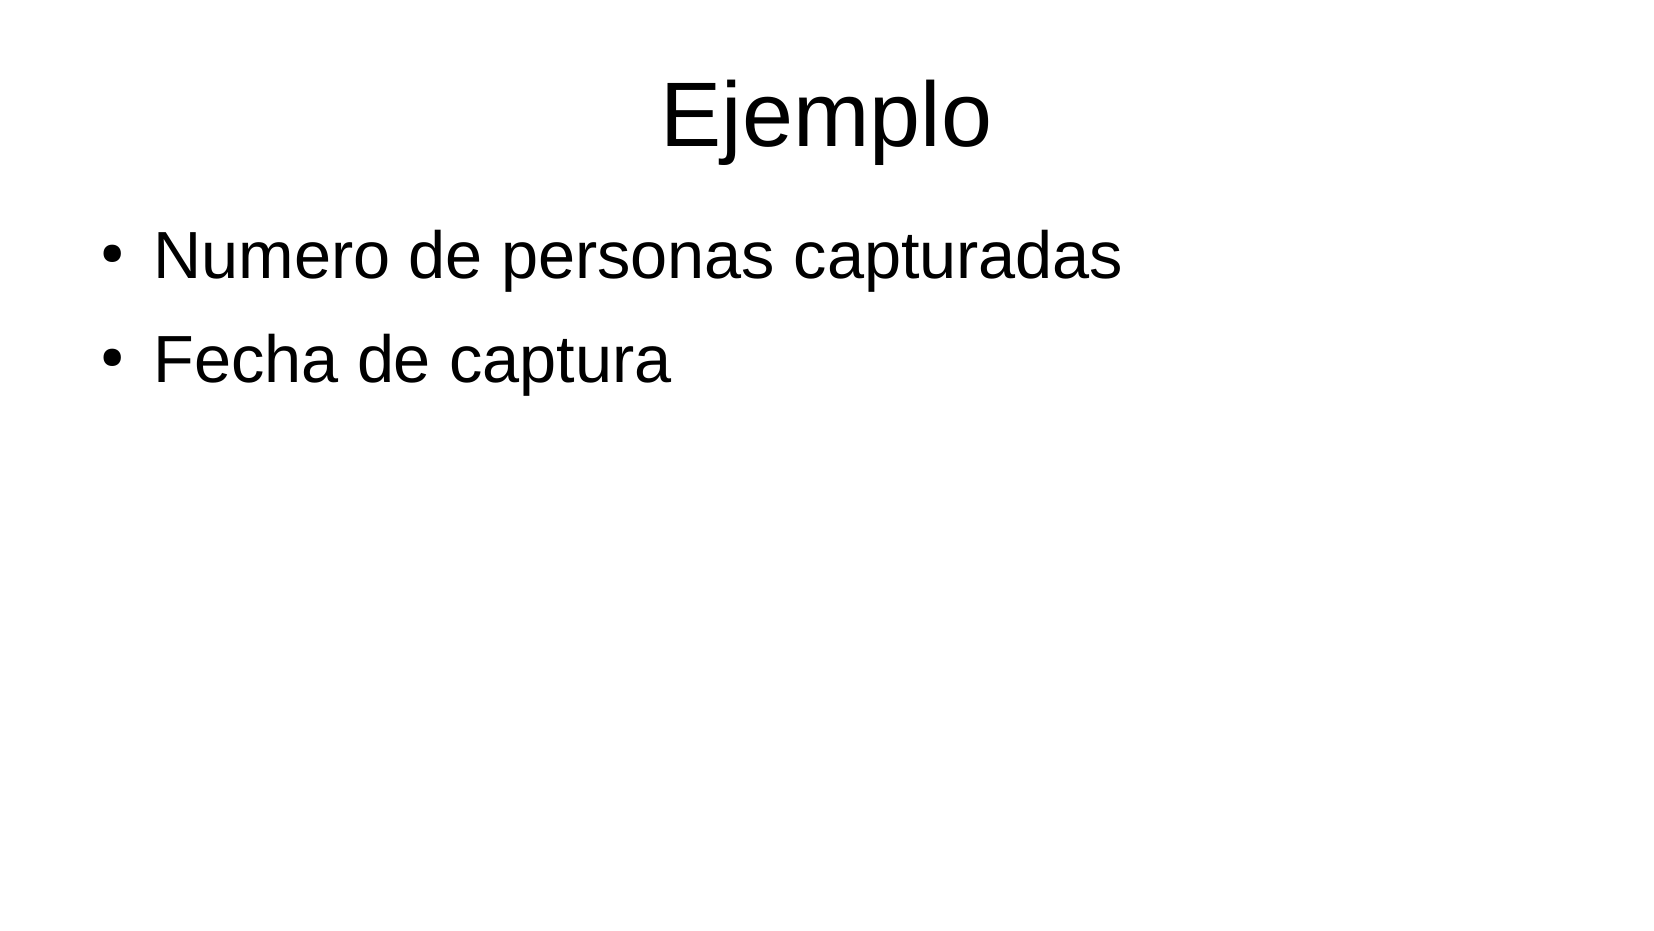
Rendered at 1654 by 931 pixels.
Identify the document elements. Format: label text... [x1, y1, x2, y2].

list Numero de personas capturadas Fecha de captura [82, 217, 1571, 758]
title Ejemplo [82, 37, 1571, 193]
